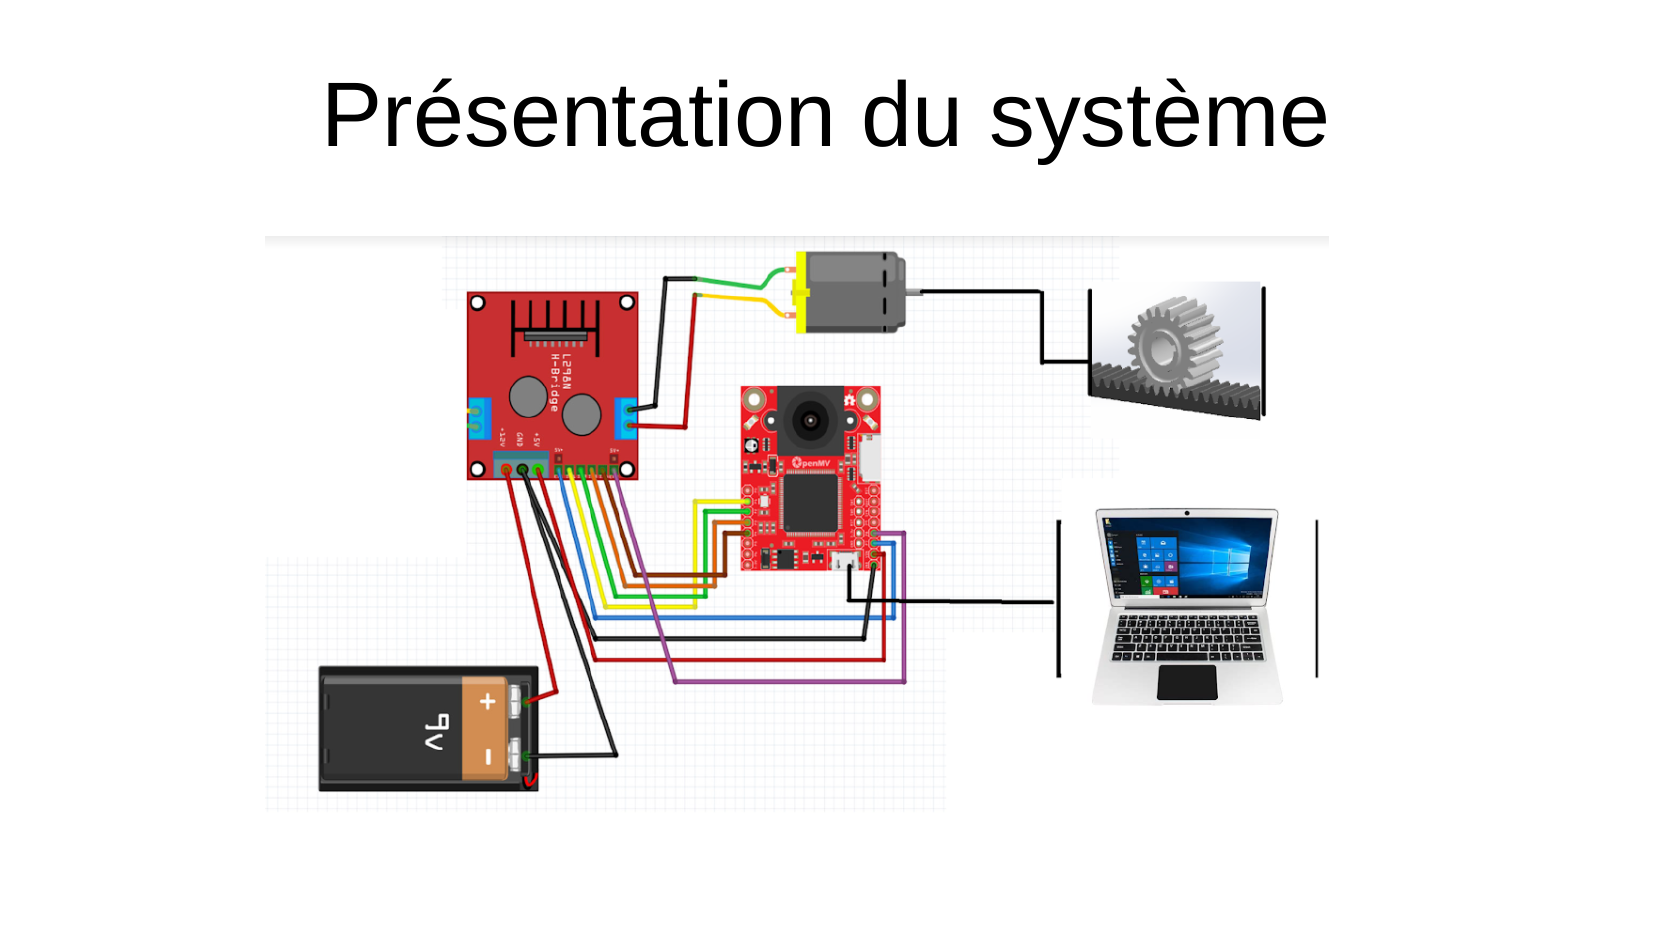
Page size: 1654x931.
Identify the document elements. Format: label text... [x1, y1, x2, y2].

picture [265, 236, 1329, 840]
title Présentation du système [82, 37, 1571, 193]
